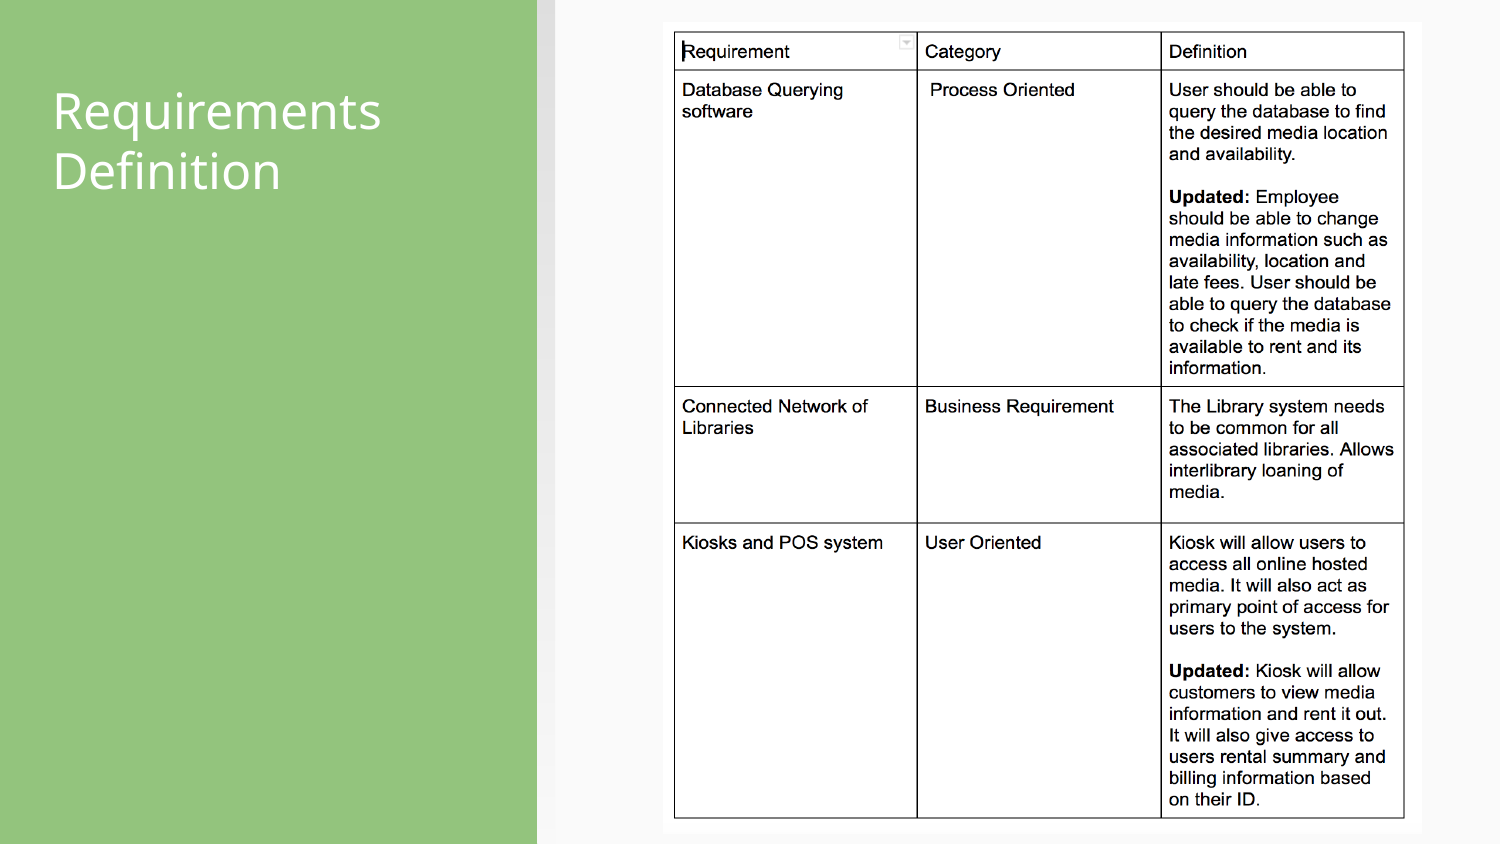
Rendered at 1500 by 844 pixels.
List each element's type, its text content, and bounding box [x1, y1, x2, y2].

picture [663, 22, 1422, 834]
title Requirements Definition [37, 58, 498, 216]
